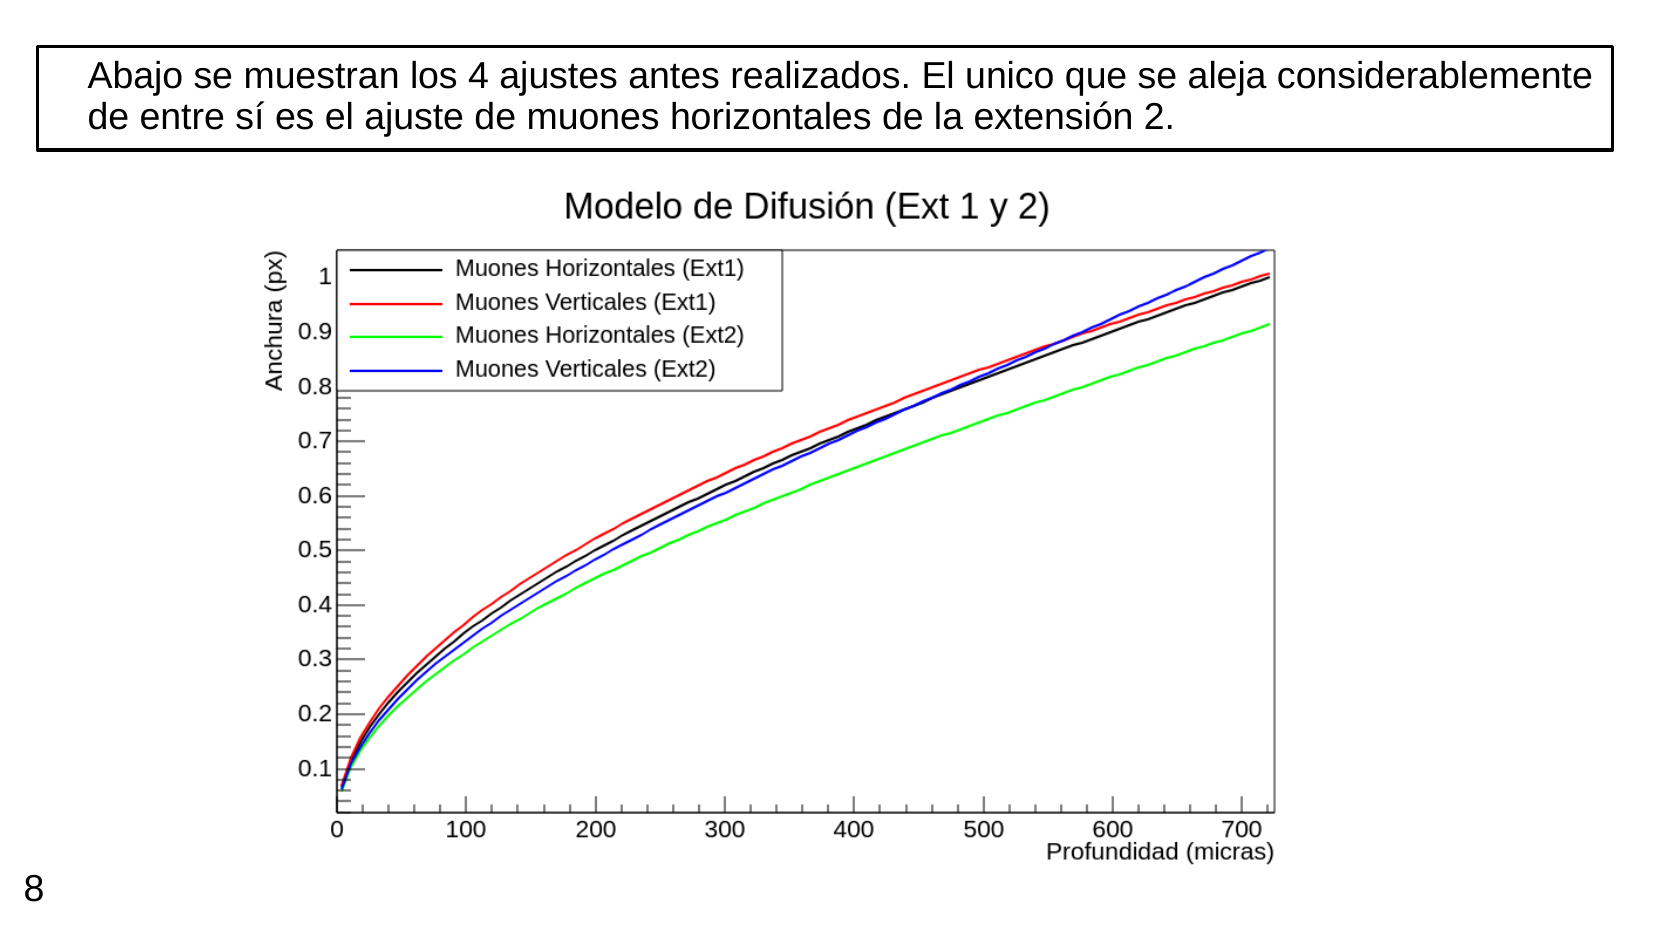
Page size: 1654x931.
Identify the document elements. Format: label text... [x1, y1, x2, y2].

text_box <number> [8, 860, 638, 931]
text_box Abajo se muestran los 4 ajustes antes realizados. El unico que se aleja considerablemente de entre sí es el ajuste de muones horizontales de la extensión 2. [37, 46, 1613, 151]
picture [262, 187, 1291, 869]
